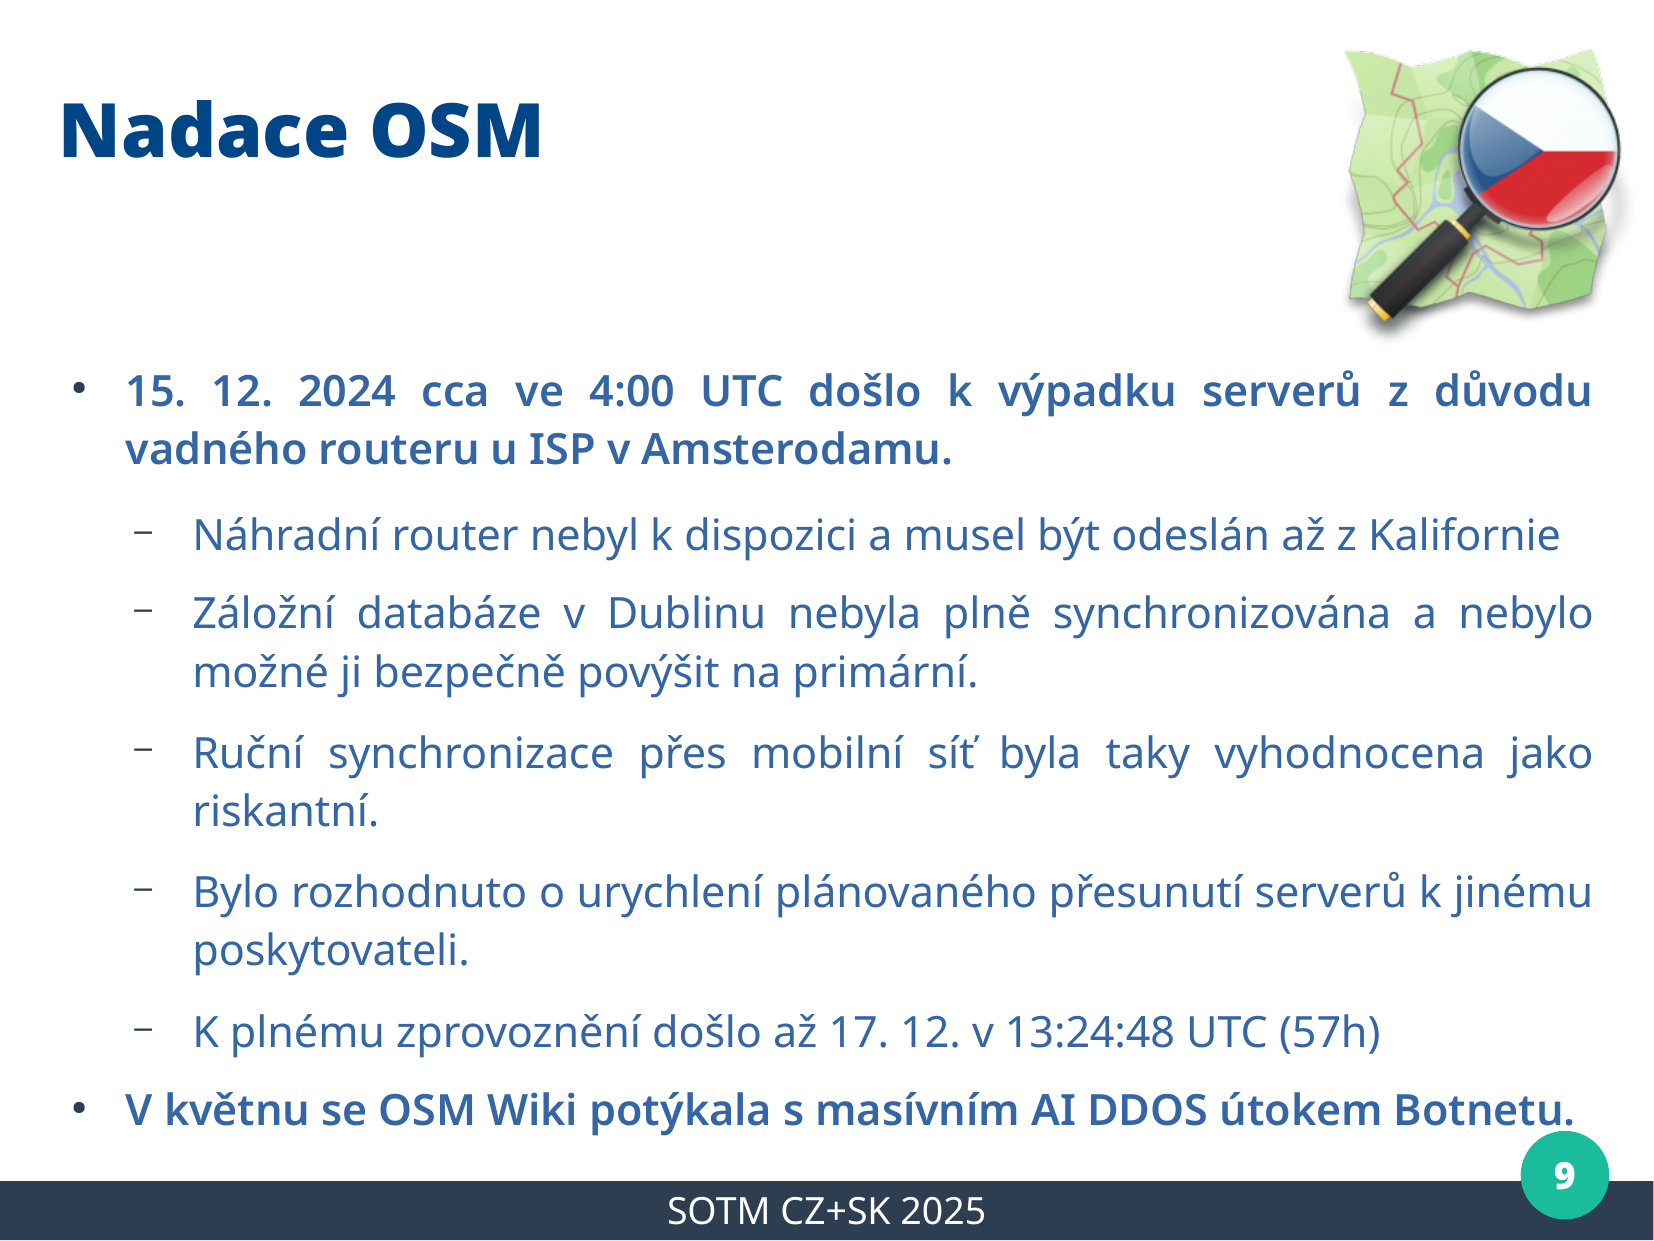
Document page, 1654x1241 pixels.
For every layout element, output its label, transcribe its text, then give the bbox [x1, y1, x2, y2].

picture [1334, 49, 1635, 350]
title Nadace OSM [59, 49, 1347, 207]
list 15. 12. 2024 cca ve 4:00 UTC došlo k výpadku serverů z důvodu vadného routeru u ISP v Amsterodamu. Náhradní router nebyl k dispozici a musel být odeslán až z Kalifornie Záložní databáze v Dublinu nebyla plně synchronizována a nebylo možné ji bezpečně povýšit na primární. Ruční synchronizace přes mobilní síť byla taky vyhodnocena jako riskantní. Bylo rozhodnuto o urychlení plánovaného přesunutí serverů k jinému poskytovateli. K plnému zprovoznění došlo až 17. 12. v 13:24:48 UTC (57h) V květnu se OSM Wiki potýkala s masívním AI DDOS útokem Botnetu. [59, 324, 1595, 1152]
